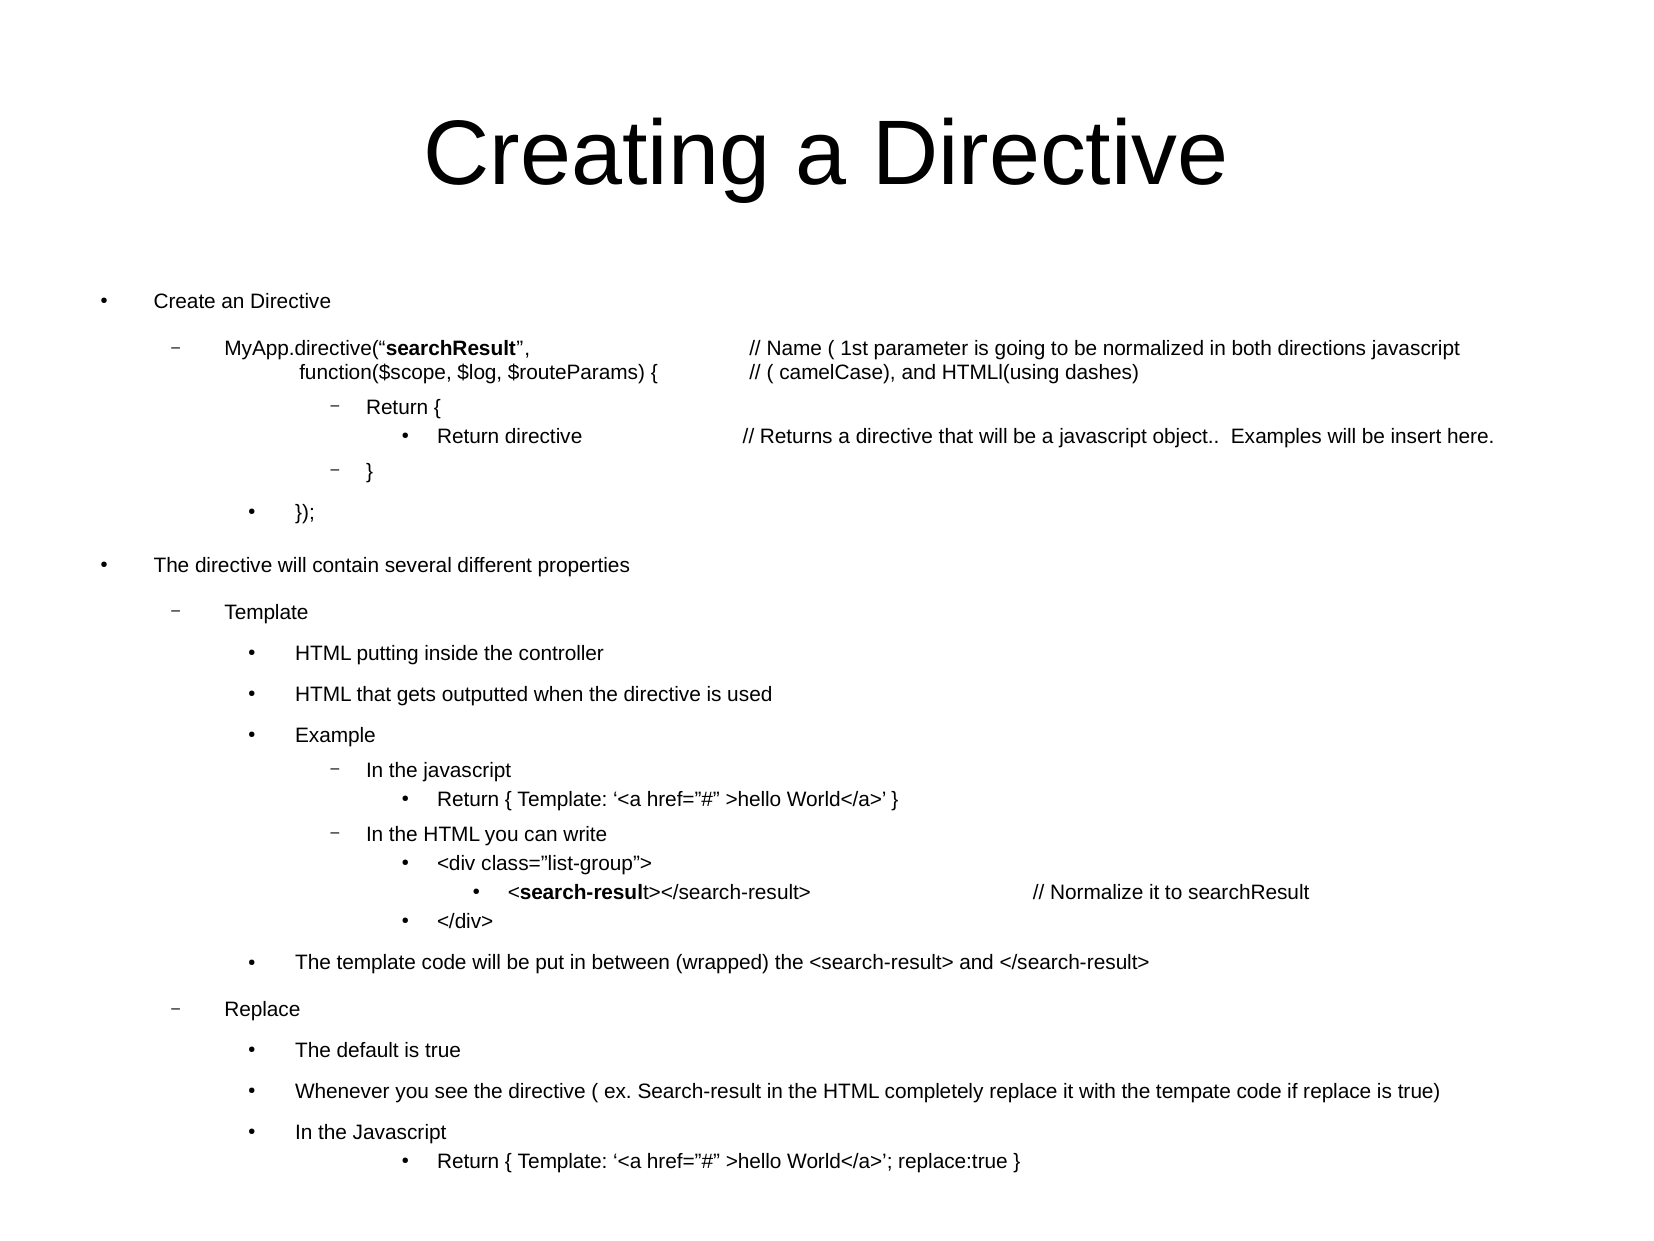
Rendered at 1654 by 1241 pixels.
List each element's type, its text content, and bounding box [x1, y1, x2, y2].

list Create an Directive MyApp.directive(“searchResult” , // Name ( 1st parameter is going to be normalized in both directions javascript function($scope, $log, $routeParams) { // ( camelCase), and HTMLl(using dashes) Return { Return directive // Returns a directive that will be a javascript object.. Examples will be insert here. } }); The directive will contain several different properties Template HTML putting inside the controller HTML that gets outputted when the directive is used Example In the javascript Return { Template: ‘<a href=”#” >hello World</a>’ } In the HTML you can write <div class=”list-group”> <search-result></search-result> // Normalize it to searchResult </div> The template code will be put in between (wrapped) the <search-result> and </search-result> Replace The default is true Whenever you see the directive ( ex. Search-result in the HTML completely replace it with the tempate code if replace is true) In the Javascript Return { Template: ‘<a href=”#” >hello World</a>’; replace:true } [82, 290, 1571, 1231]
title Creating a Directive [82, 49, 1571, 257]
